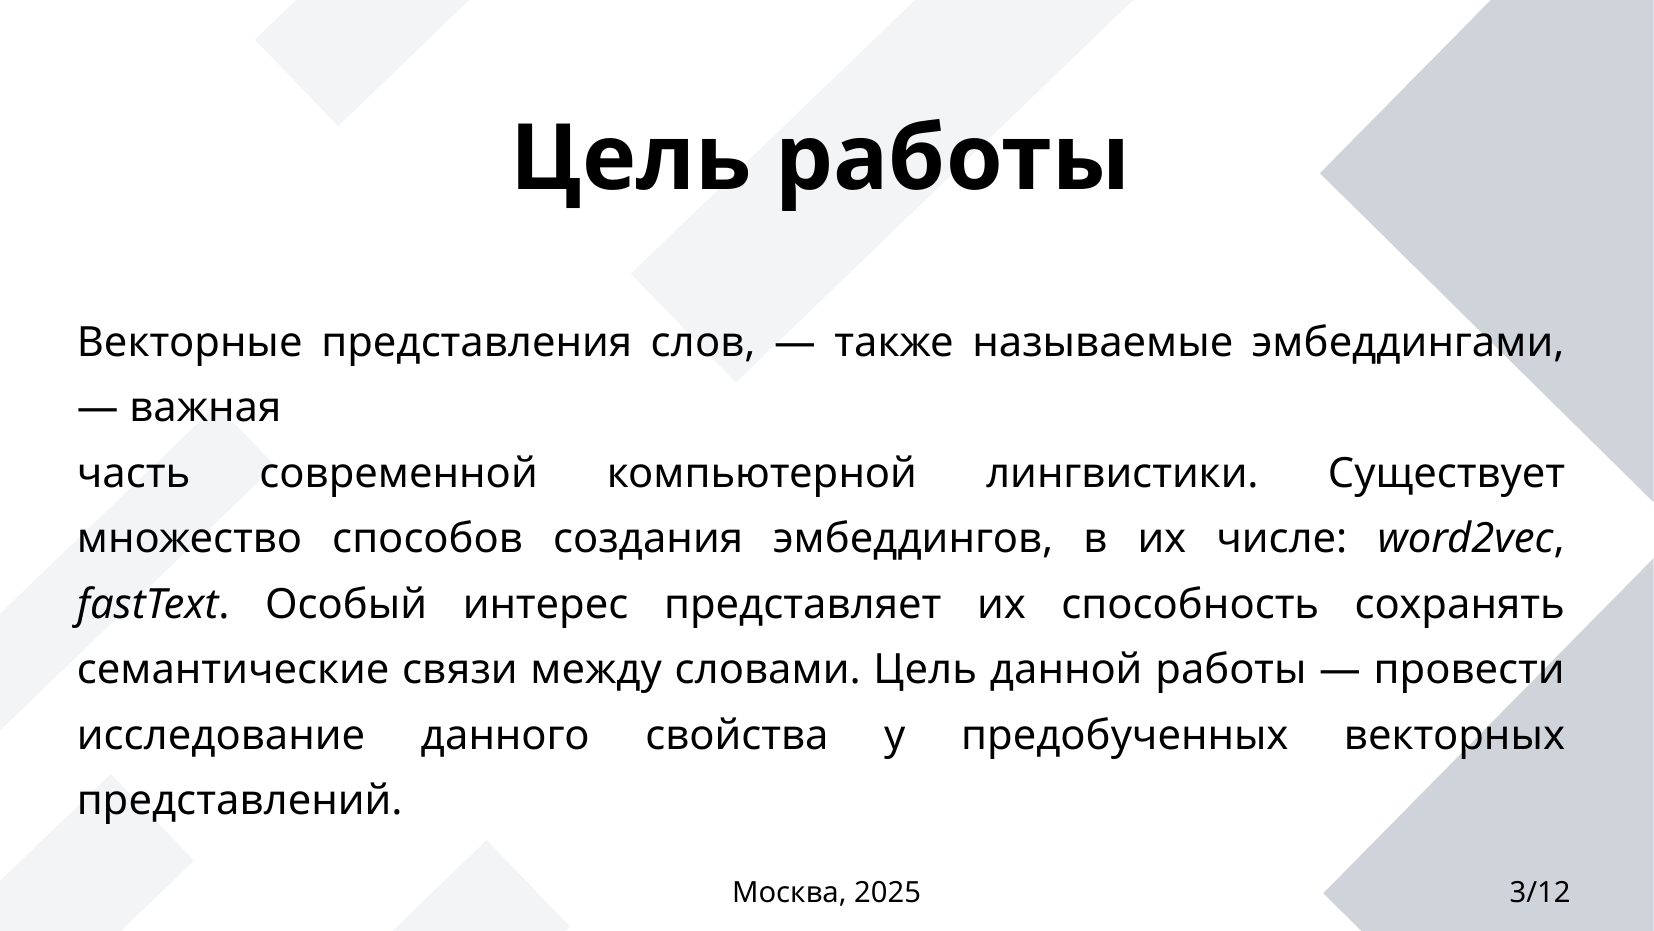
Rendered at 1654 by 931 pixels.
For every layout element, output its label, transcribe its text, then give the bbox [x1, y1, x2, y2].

subtitle Векторные представления слов, — также называемые эмбеддингами, — важная часть современной компьютерной лингвистики. Существует множество способов создания эмбеддингов, в их числе: word2vec, fastText. Особый интерес представляет их способность сохранять семантические связи между словами. Цель данной работы — провести исследование данного свойства у предобученных векторных представлений. [76, 295, 1565, 835]
title Цель работы [76, 76, 1565, 233]
